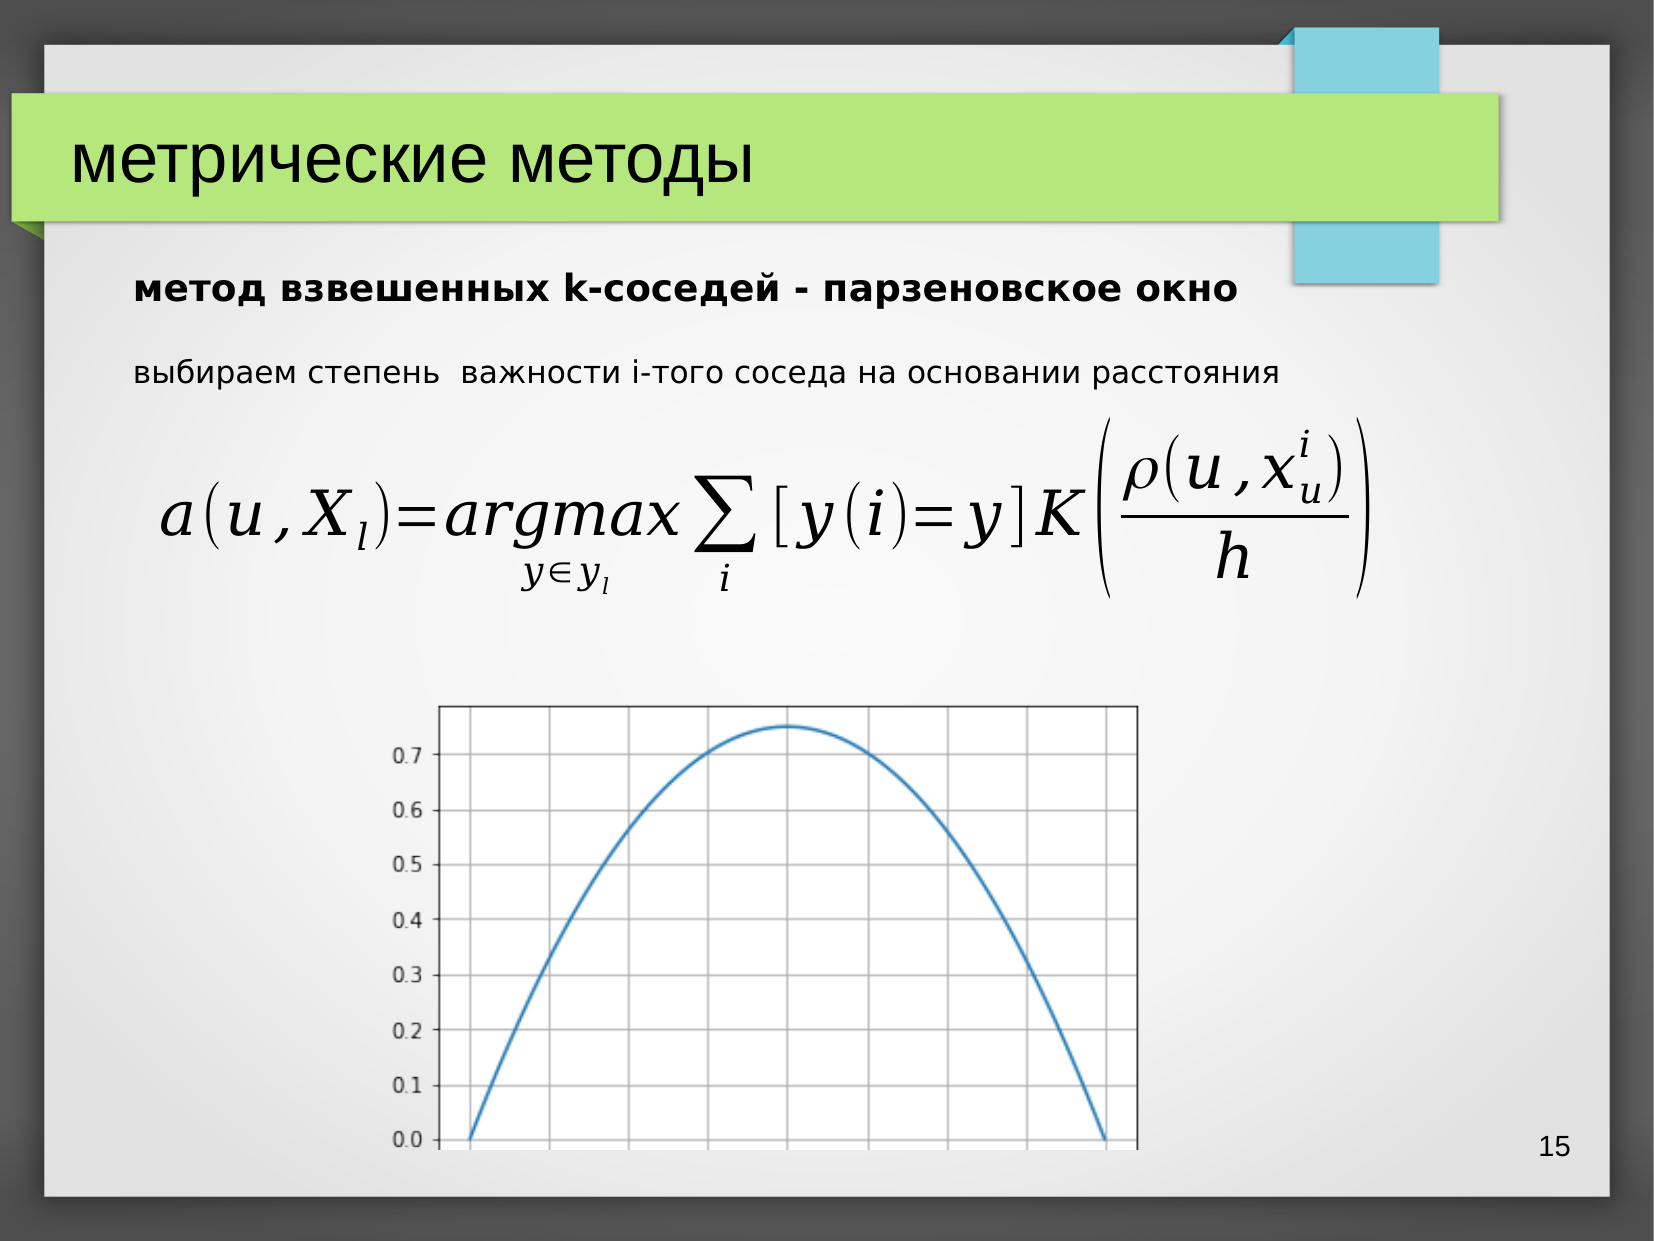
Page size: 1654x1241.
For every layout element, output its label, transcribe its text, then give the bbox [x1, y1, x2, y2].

chart [153, 413, 1382, 604]
text_box метод взвешенных k-соседей - парзеновское окно выбираем степень важности i-того соседа на основании расстояния [118, 259, 1382, 404]
title метрические методы [70, 118, 1205, 199]
picture [0, 0, 1654, 1241]
